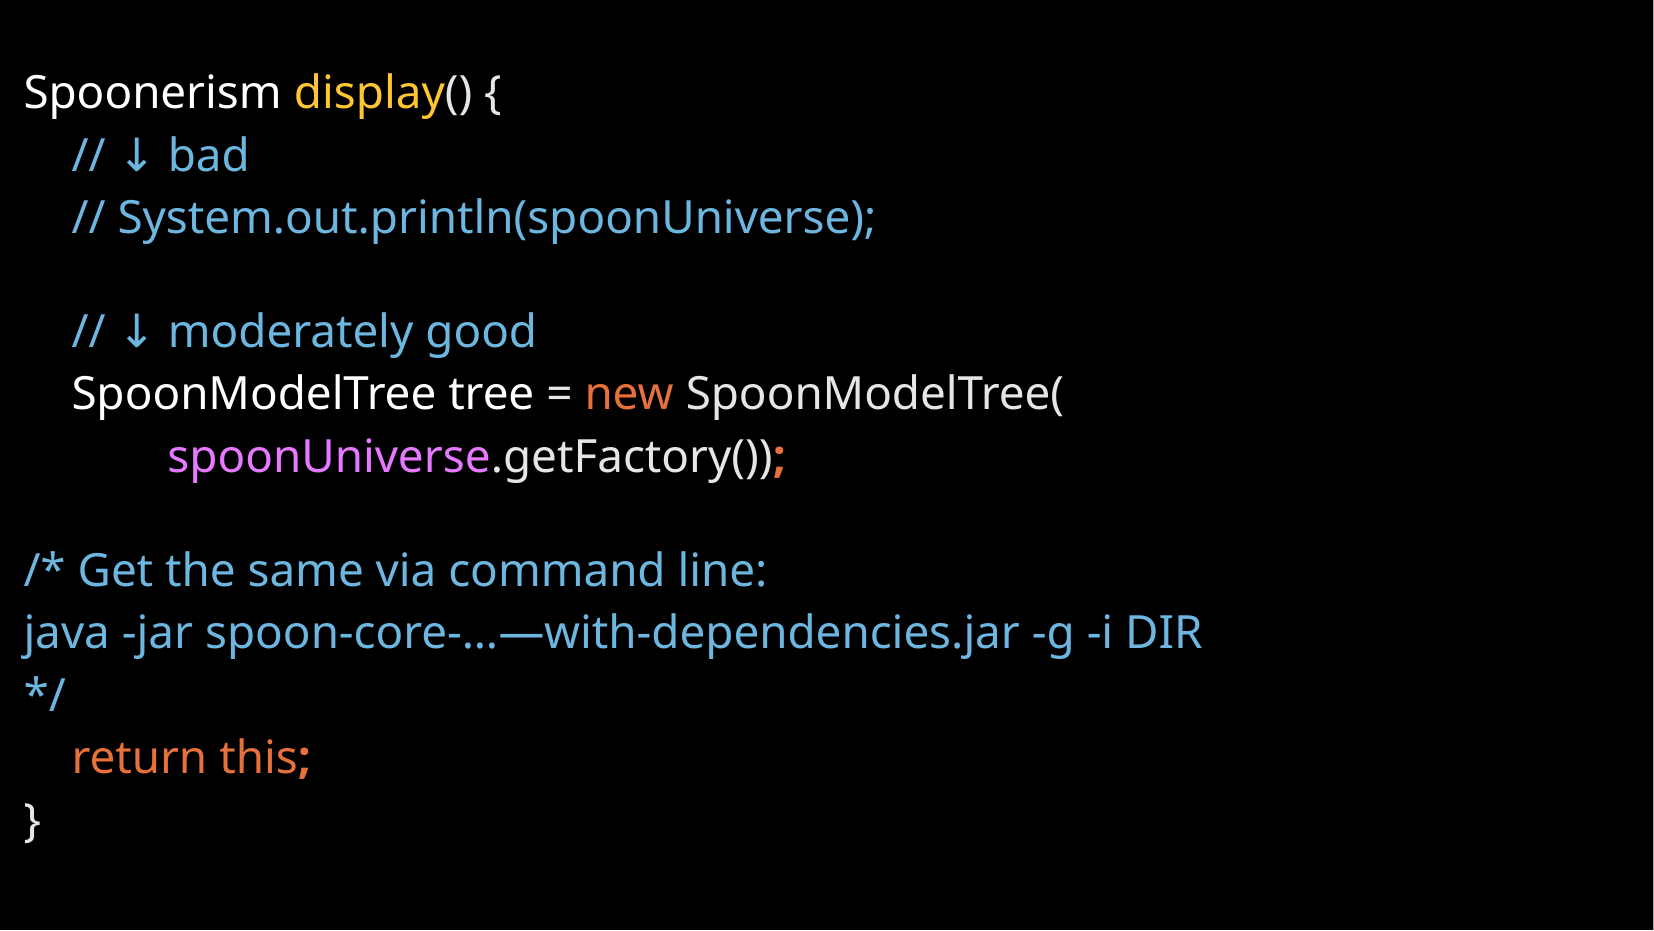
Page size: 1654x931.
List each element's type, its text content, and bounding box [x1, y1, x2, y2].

subtitle Spoonerism display() { // ↓ bad // System.out.println(spoonUniverse); // ↓ moderately good SpoonModelTree tree = new SpoonModelTree( spoonUniverse.getFactory()); /* Get the same via command line: java -jar spoon-core-…—with-dependencies.jar -g -i DIR */ return this; } [23, 23, 1630, 886]
